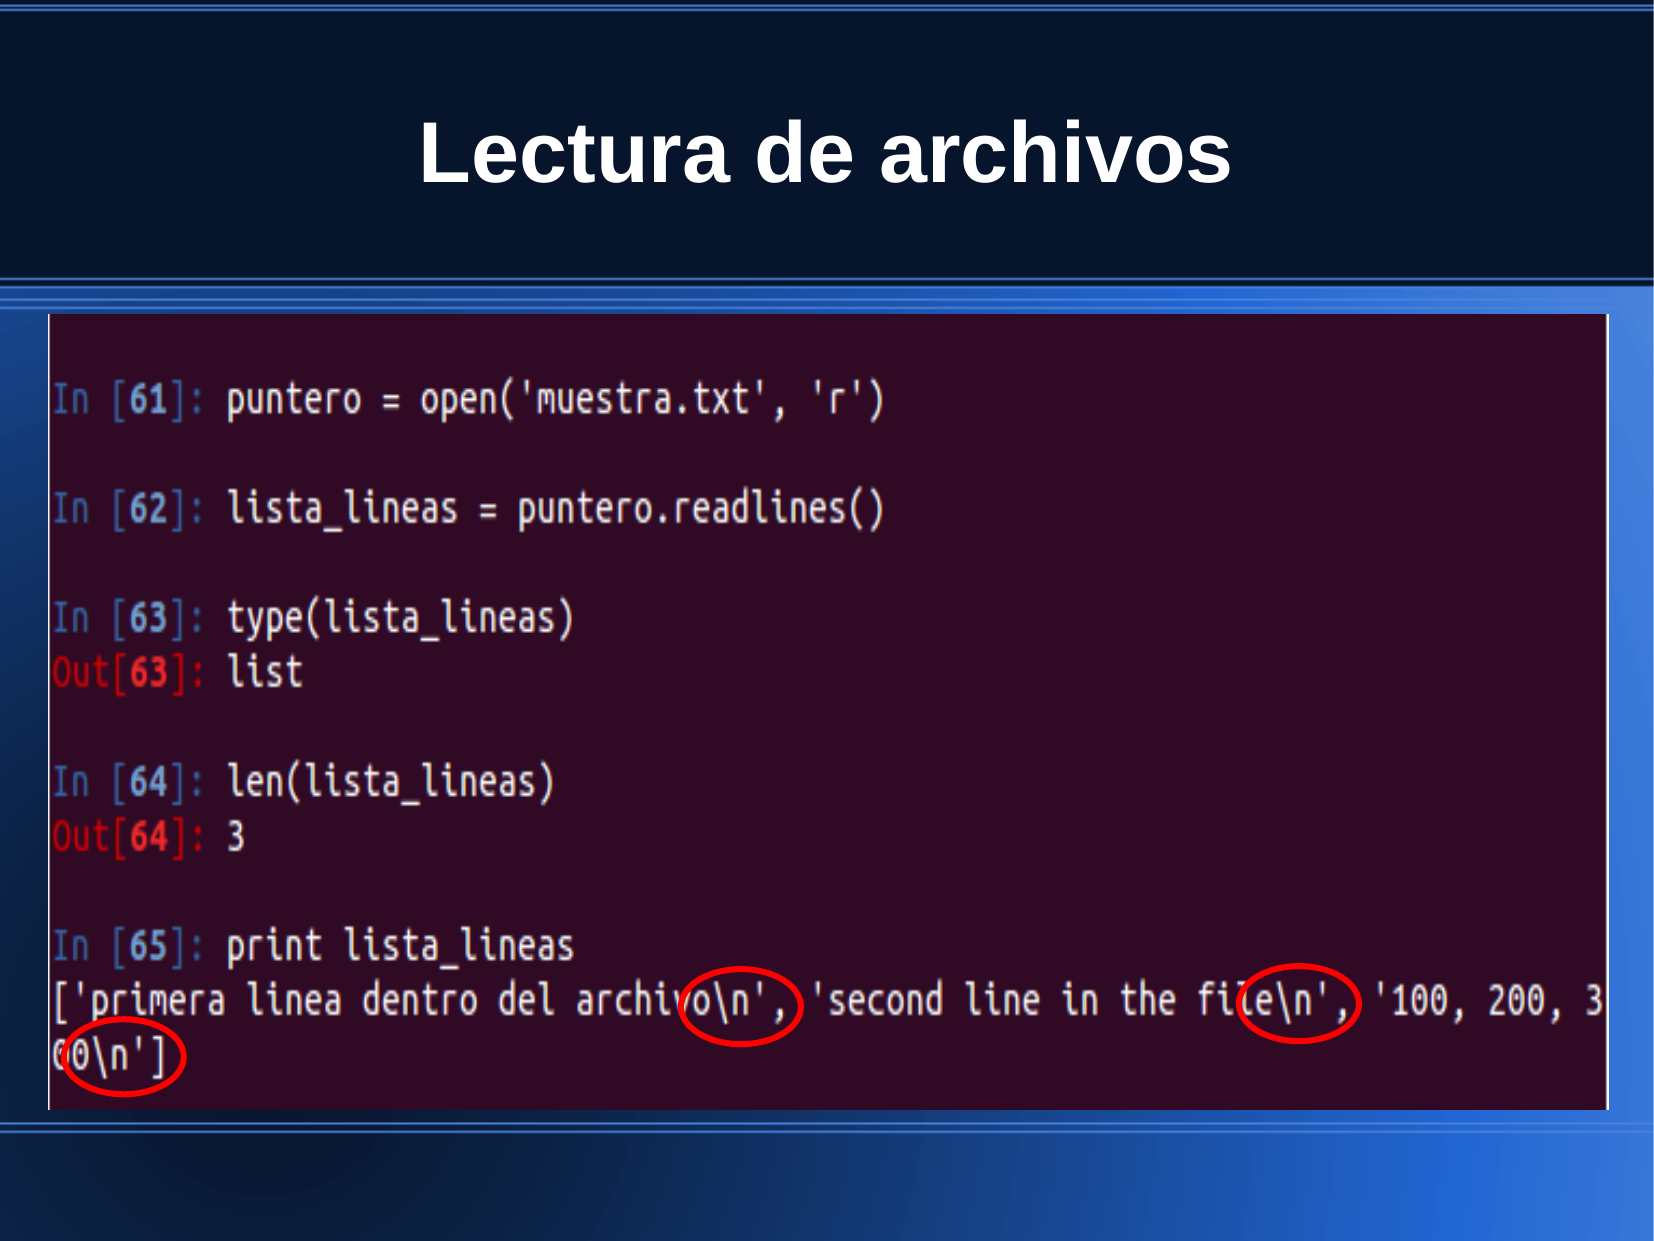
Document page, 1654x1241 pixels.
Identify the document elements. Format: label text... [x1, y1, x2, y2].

title Lectura de archivos [82, 49, 1571, 257]
picture [0, 0, 1654, 1241]
